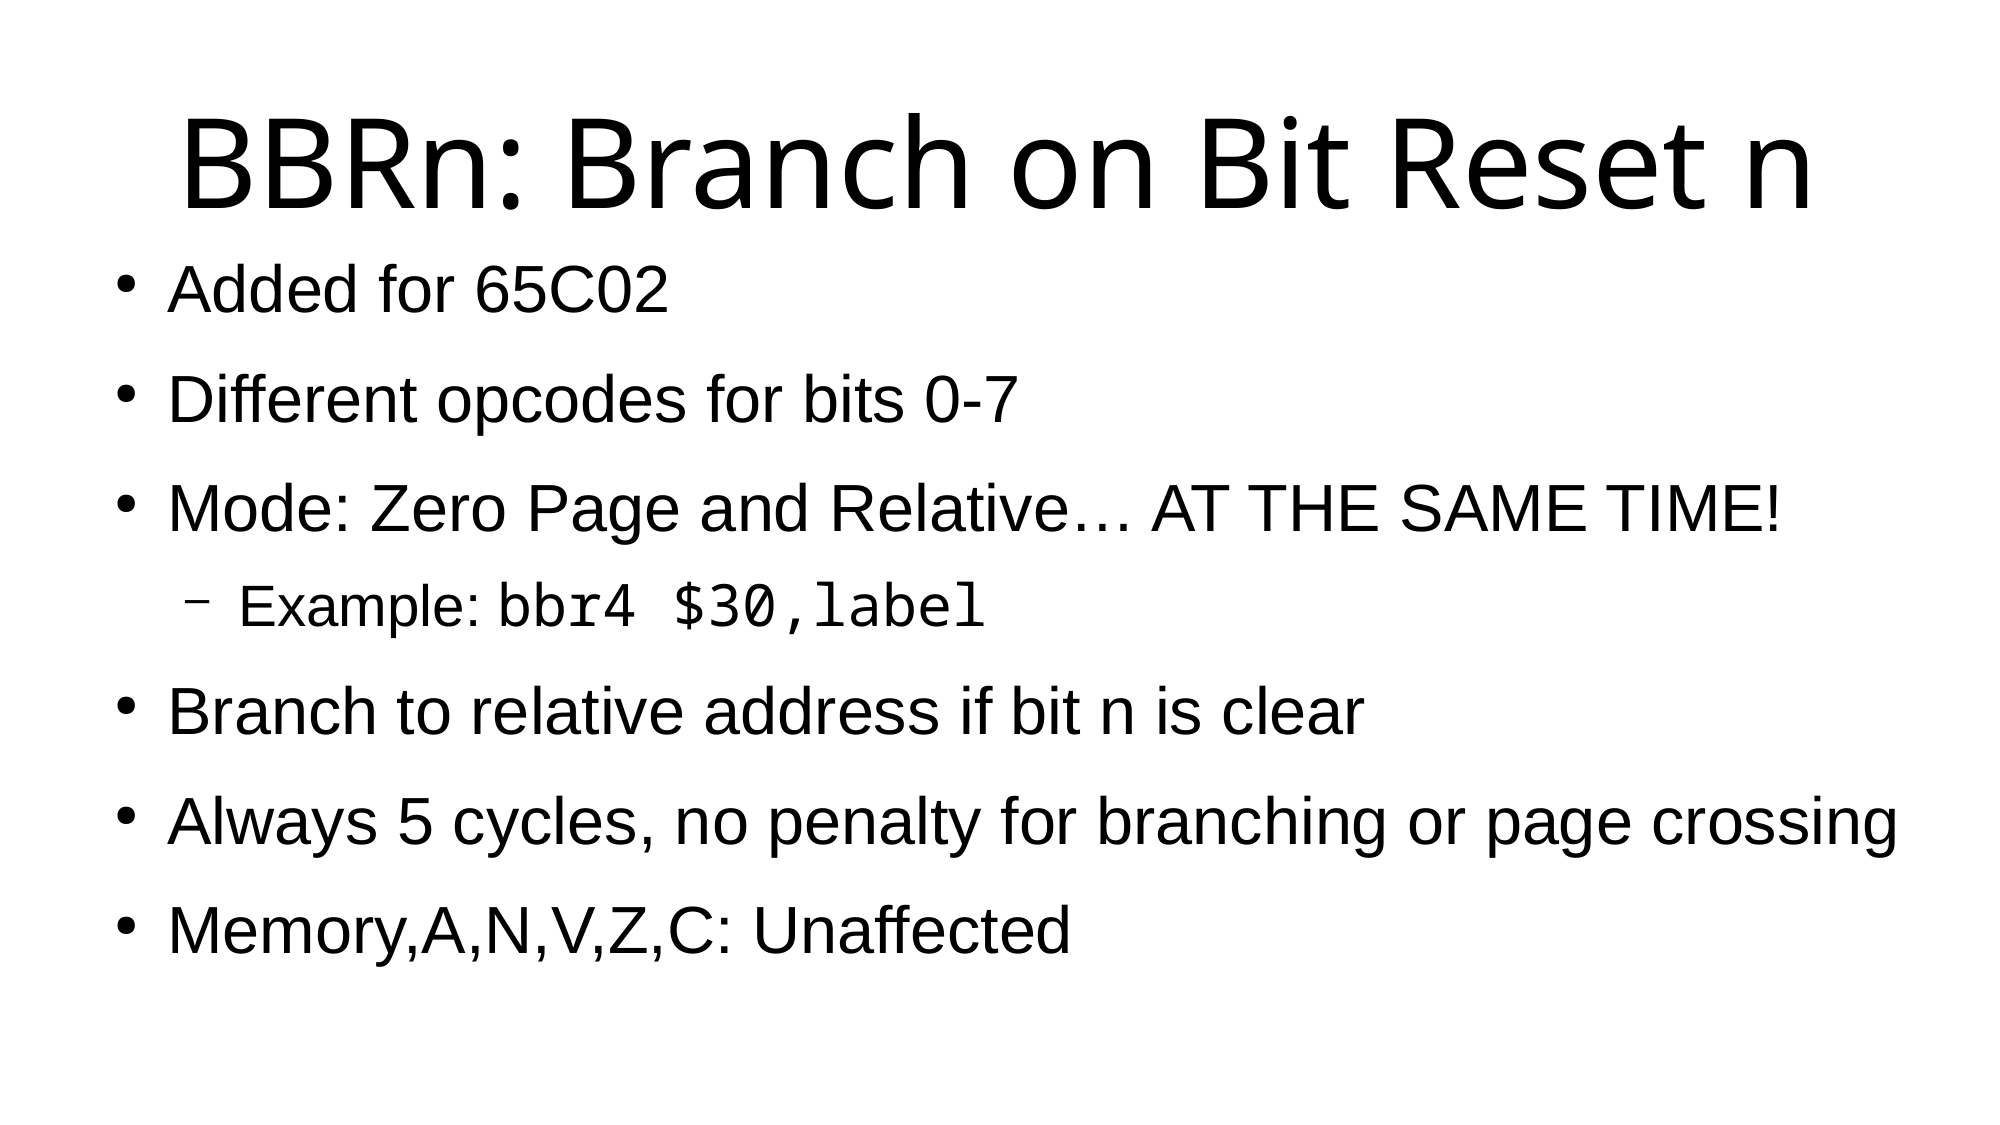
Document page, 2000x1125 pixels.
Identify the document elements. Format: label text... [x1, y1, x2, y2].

title BBRn: Branch on Bit Reset n [30, 59, 1966, 278]
list Added for 65C02 Different opcodes for bits 0-7 Mode: Zero Page and Relative… AT THE SAME TIME! Example: bbr4 $30,label Branch to relative address if bit n is clear Always 5 cycles, no penalty for branching or page crossing Memory,A,N,V,Z,C: Unaffected [81, 278, 1931, 1064]
